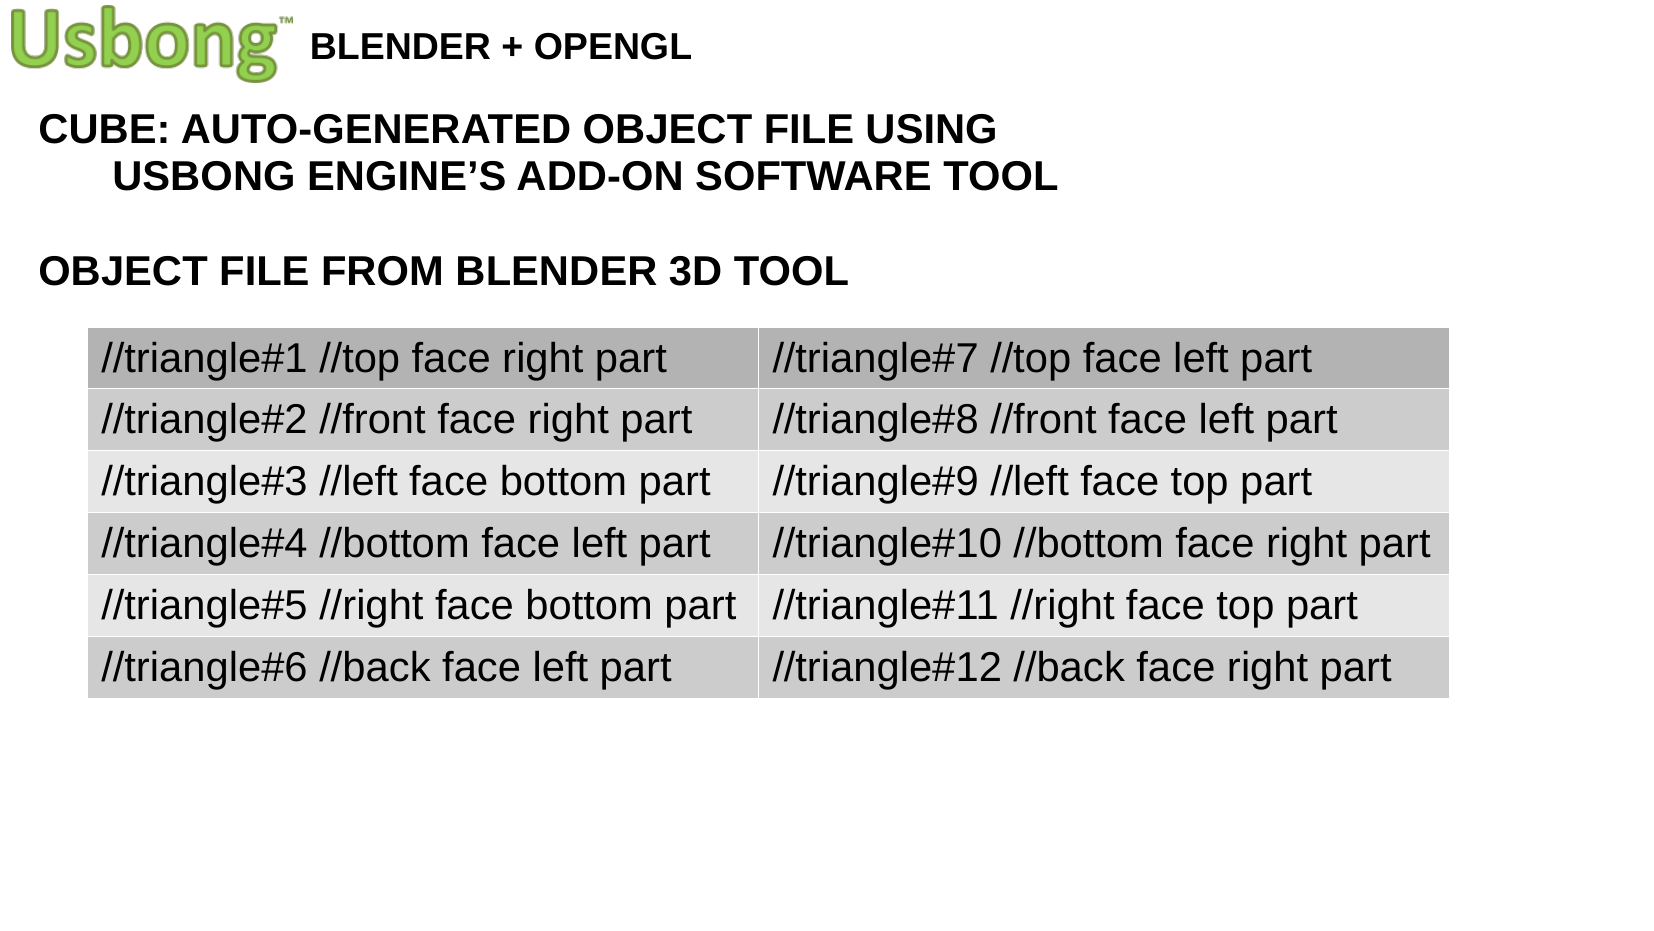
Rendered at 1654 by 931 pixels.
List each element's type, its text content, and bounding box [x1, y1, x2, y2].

text_box OBJECT FILE FROM BLENDER 3D TOOL [23, 239, 1128, 302]
table_cell //triangle#6 //back face left part [88, 637, 758, 698]
table_cell //triangle#9 //left face top part [759, 451, 1449, 512]
picture [11, 5, 293, 83]
table_cell //triangle#8 //front face left part [759, 389, 1449, 450]
table_cell //triangle#2 //front face right part [88, 389, 758, 450]
text_box CUBE: AUTO-GENERATED OBJECT FILE USING USBONG ENGINE’S ADD-ON SOFTWARE TOOL [23, 98, 1128, 207]
table_cell //triangle#4 //bottom face left part [88, 513, 758, 574]
table_cell //triangle#12 //back face right part [759, 637, 1449, 698]
table_cell //triangle#3 //left face bottom part [88, 451, 758, 512]
table_header //triangle#1 //top face right part [88, 328, 758, 388]
table_header //triangle#7 //top face left part [759, 328, 1449, 388]
text_box BLENDER + OPENGL [295, 17, 715, 83]
table_cell //triangle#10 //bottom face right part [759, 513, 1449, 574]
table_cell //triangle#5 //right face bottom part [88, 575, 758, 636]
table_cell //triangle#11 //right face top part [759, 575, 1449, 636]
